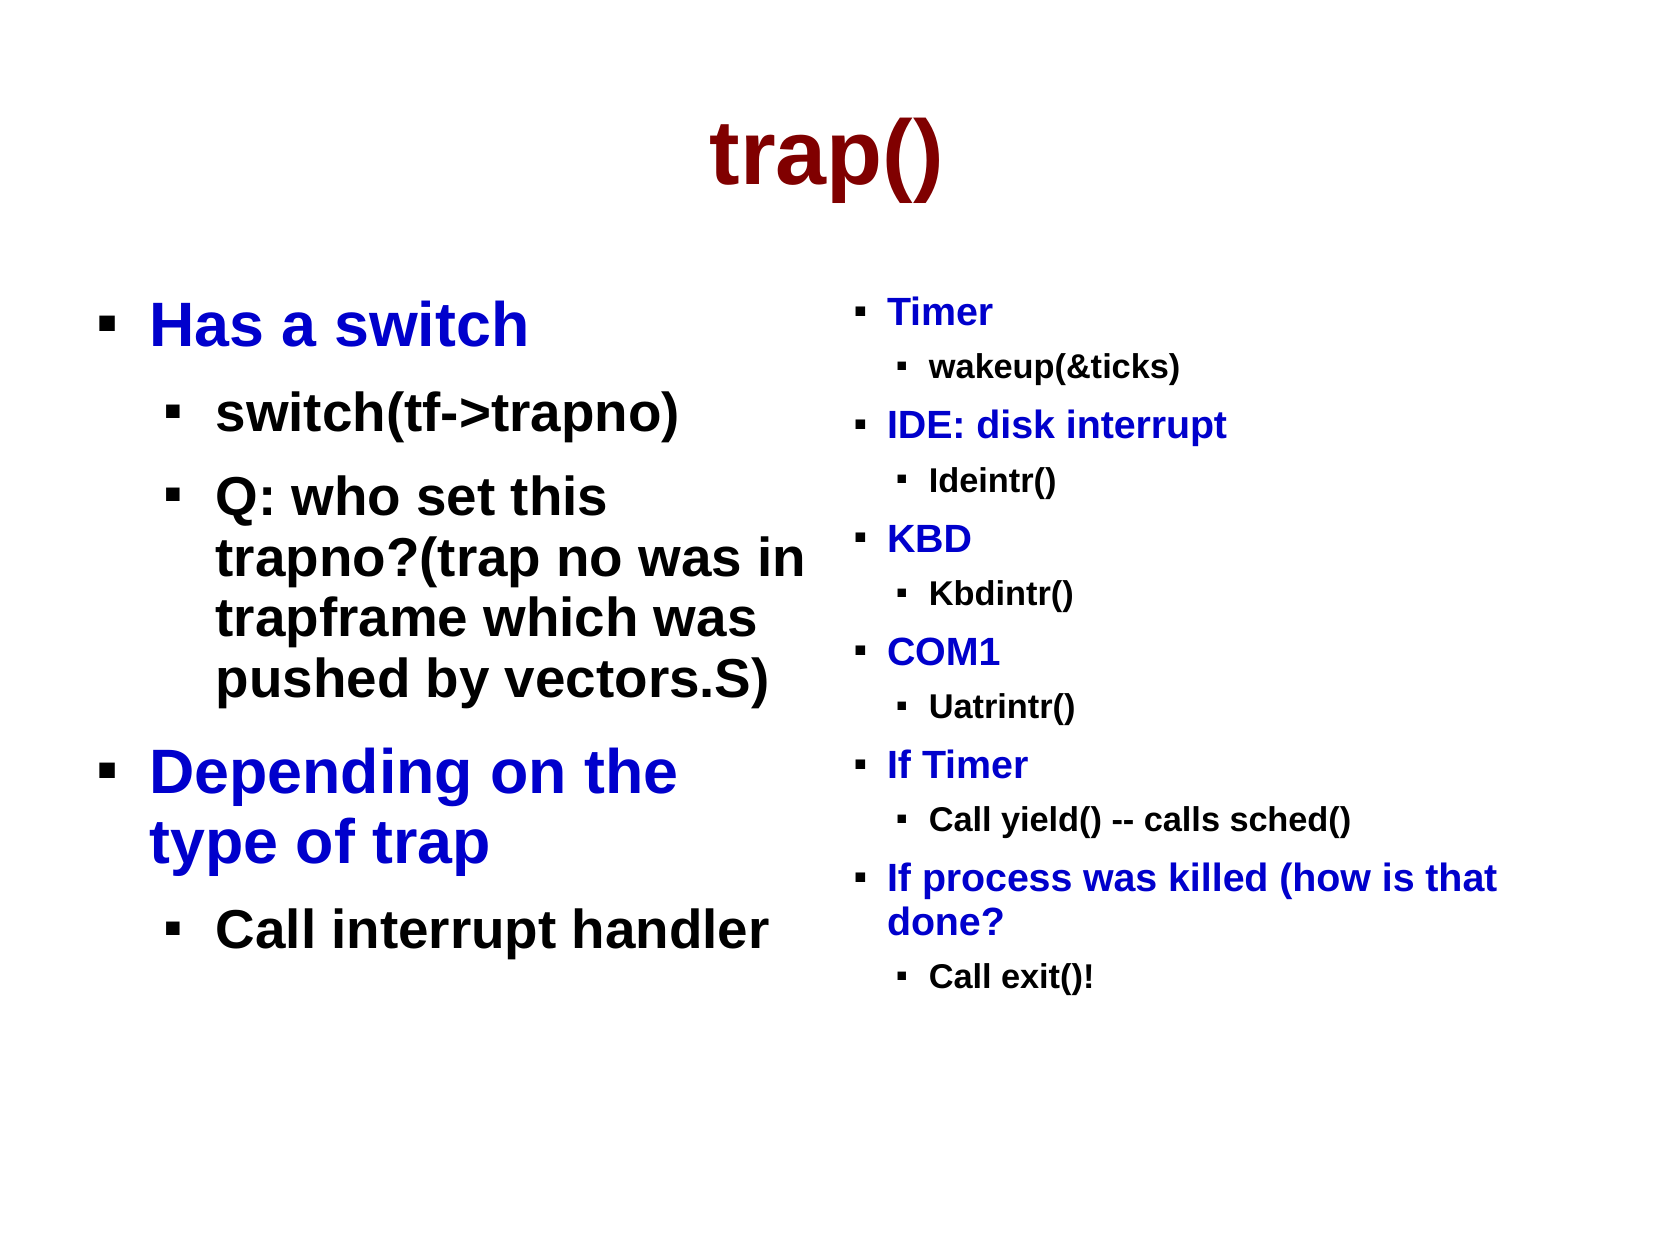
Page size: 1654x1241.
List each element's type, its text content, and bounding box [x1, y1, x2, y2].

list Timer wakeup(&ticks) IDE: disk interrupt Ideintr() KBD Kbdintr() COM1 Uatrintr() If Timer Call yield() -- calls sched() If process was killed (how is that done? Call exit()! [845, 290, 1572, 1010]
title trap() [82, 49, 1571, 257]
list Has a switch switch(tf->trapno) Q: who set this trapno?(trap no was in trapframe which was pushed by vectors.S) Depending on the type of trap Call interrupt handler [82, 290, 809, 1010]
